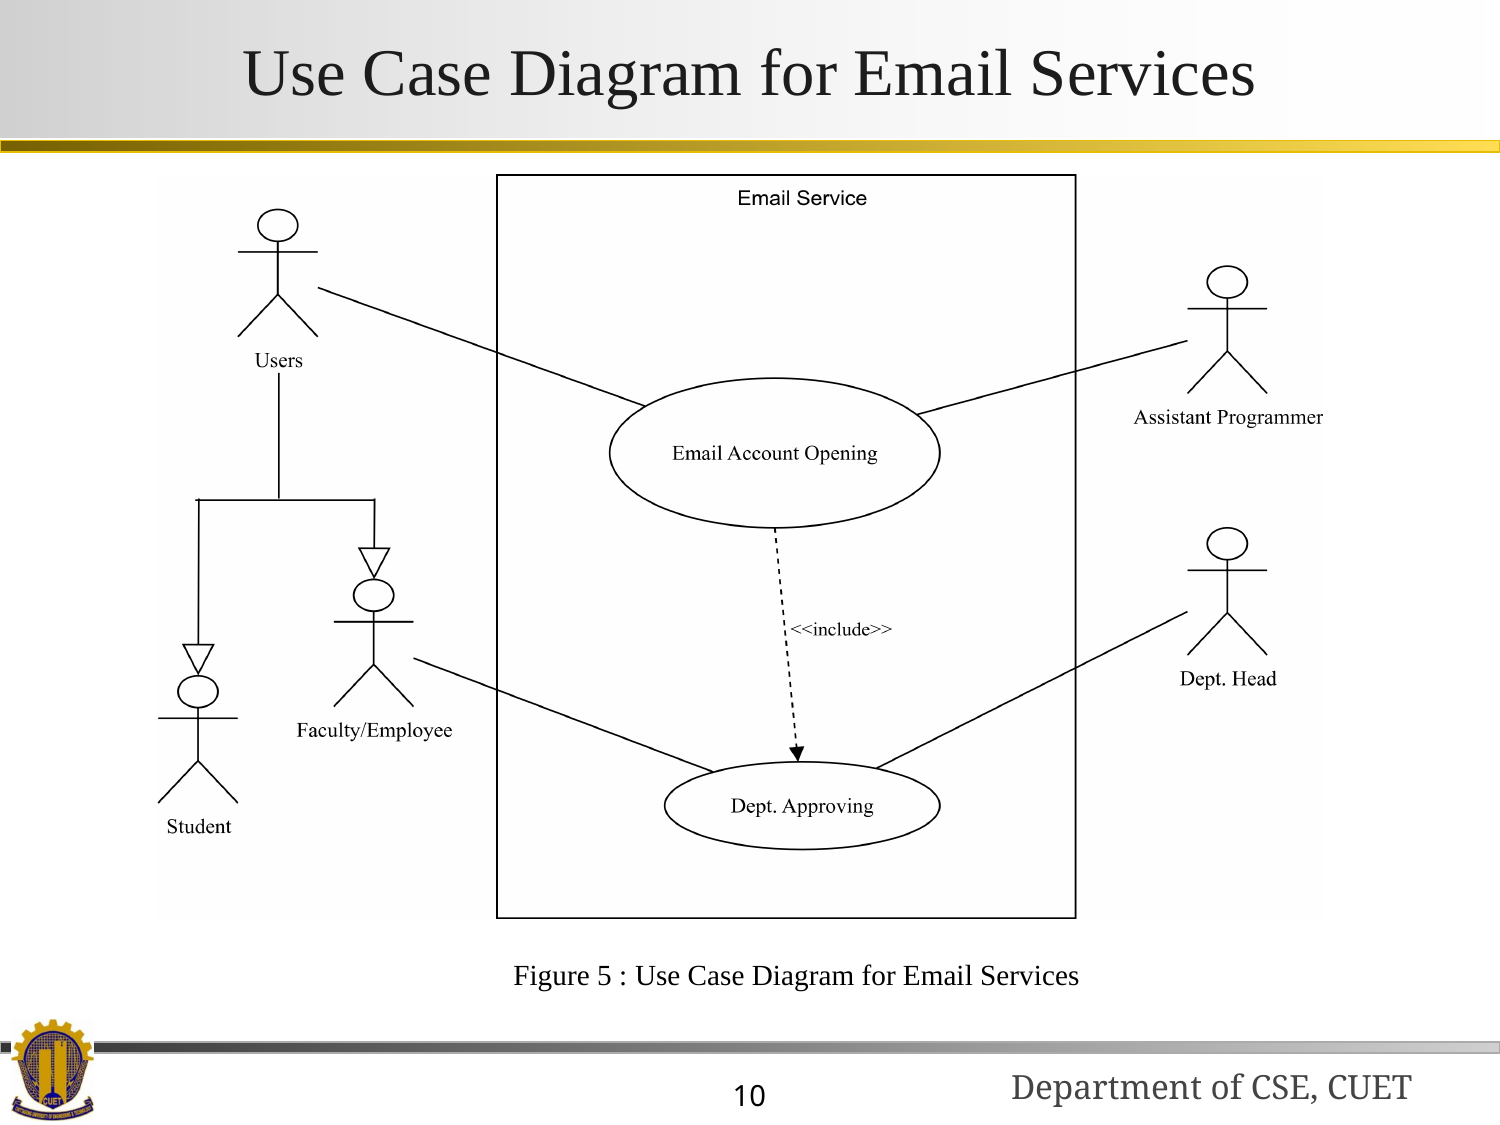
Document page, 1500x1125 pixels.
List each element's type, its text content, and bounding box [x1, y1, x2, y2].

text_box Figure 5 : Use Case Diagram for Email Services [454, 941, 1132, 1007]
picture [157, 174, 1323, 919]
title Use Case Diagram for Email Services [0, 0, 1500, 138]
picture [11, 1019, 94, 1121]
